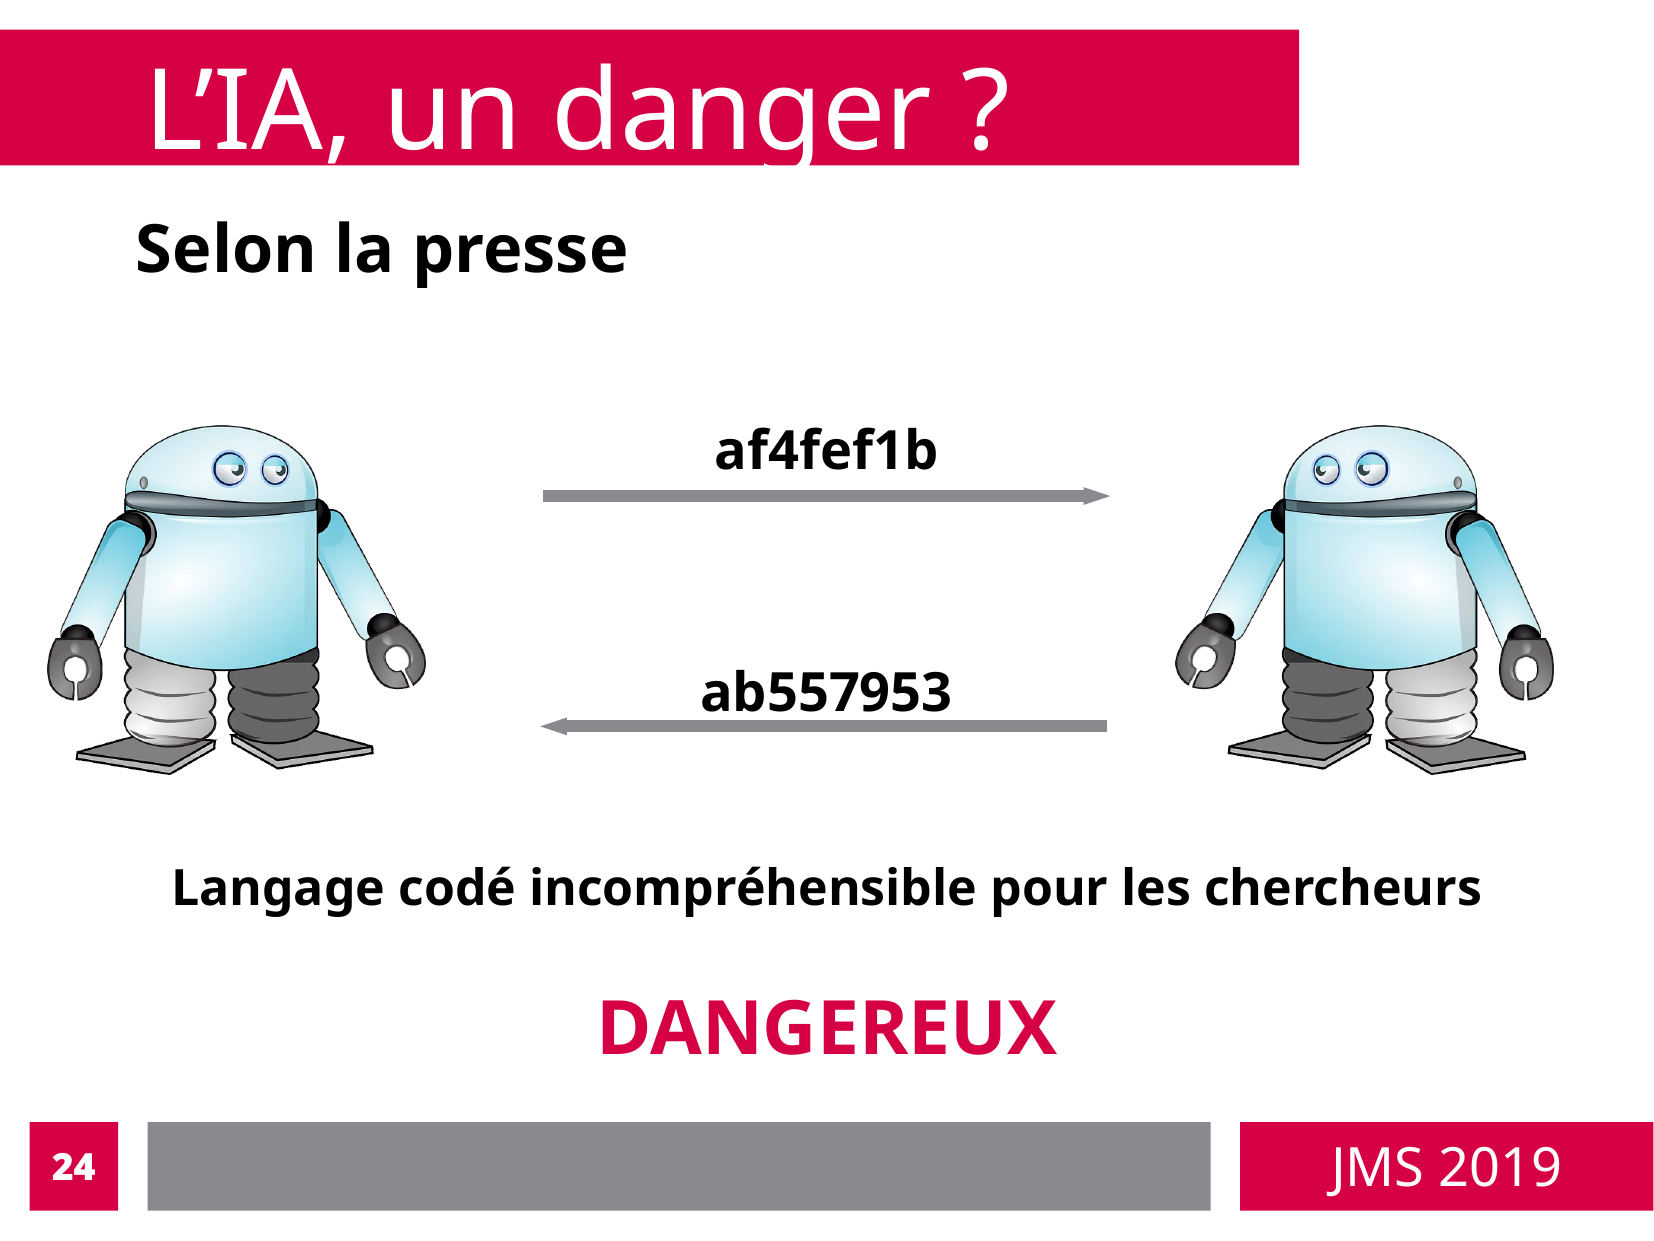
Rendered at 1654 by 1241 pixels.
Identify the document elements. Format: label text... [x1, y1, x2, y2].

picture [1175, 425, 1554, 775]
text_box ab557953 [566, 652, 1087, 730]
text_box DANGEREUX [289, 973, 1365, 1076]
text_box af4fef1b [566, 409, 1087, 488]
picture [47, 448, 426, 775]
title L’IA, un danger ? [0, 29, 1229, 178]
text_box Langage codé incompréhensible pour les chercheurs [41, 820, 1613, 952]
text_box Selon la presse [0, 45, 875, 448]
